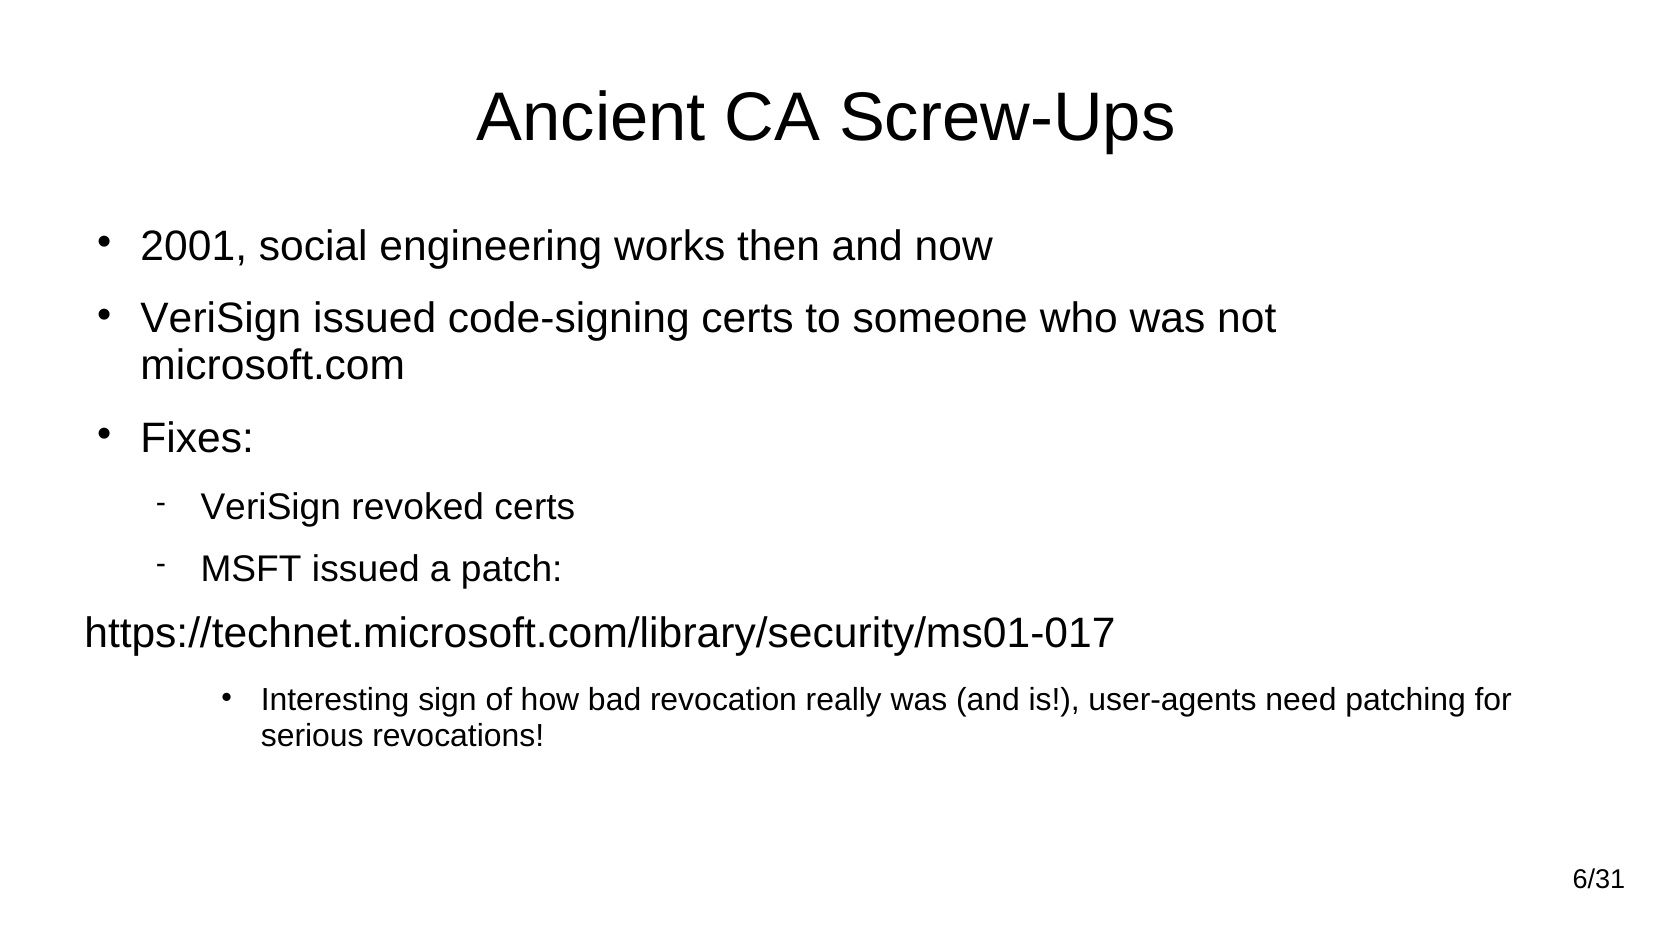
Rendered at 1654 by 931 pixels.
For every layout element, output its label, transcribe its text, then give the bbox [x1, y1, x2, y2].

list 2001, social engineering works then and now VeriSign issued code-signing certs to someone who was not microsoft.com Fixes: VeriSign revoked certs MSFT issued a patch: https://technet.microsoft.com/library/security/ms01-017 Interesting sign of how bad revocation really was (and is!), user-agents need patching for serious revocations! [82, 217, 1538, 758]
title Ancient CA Screw-Ups [82, 37, 1571, 193]
